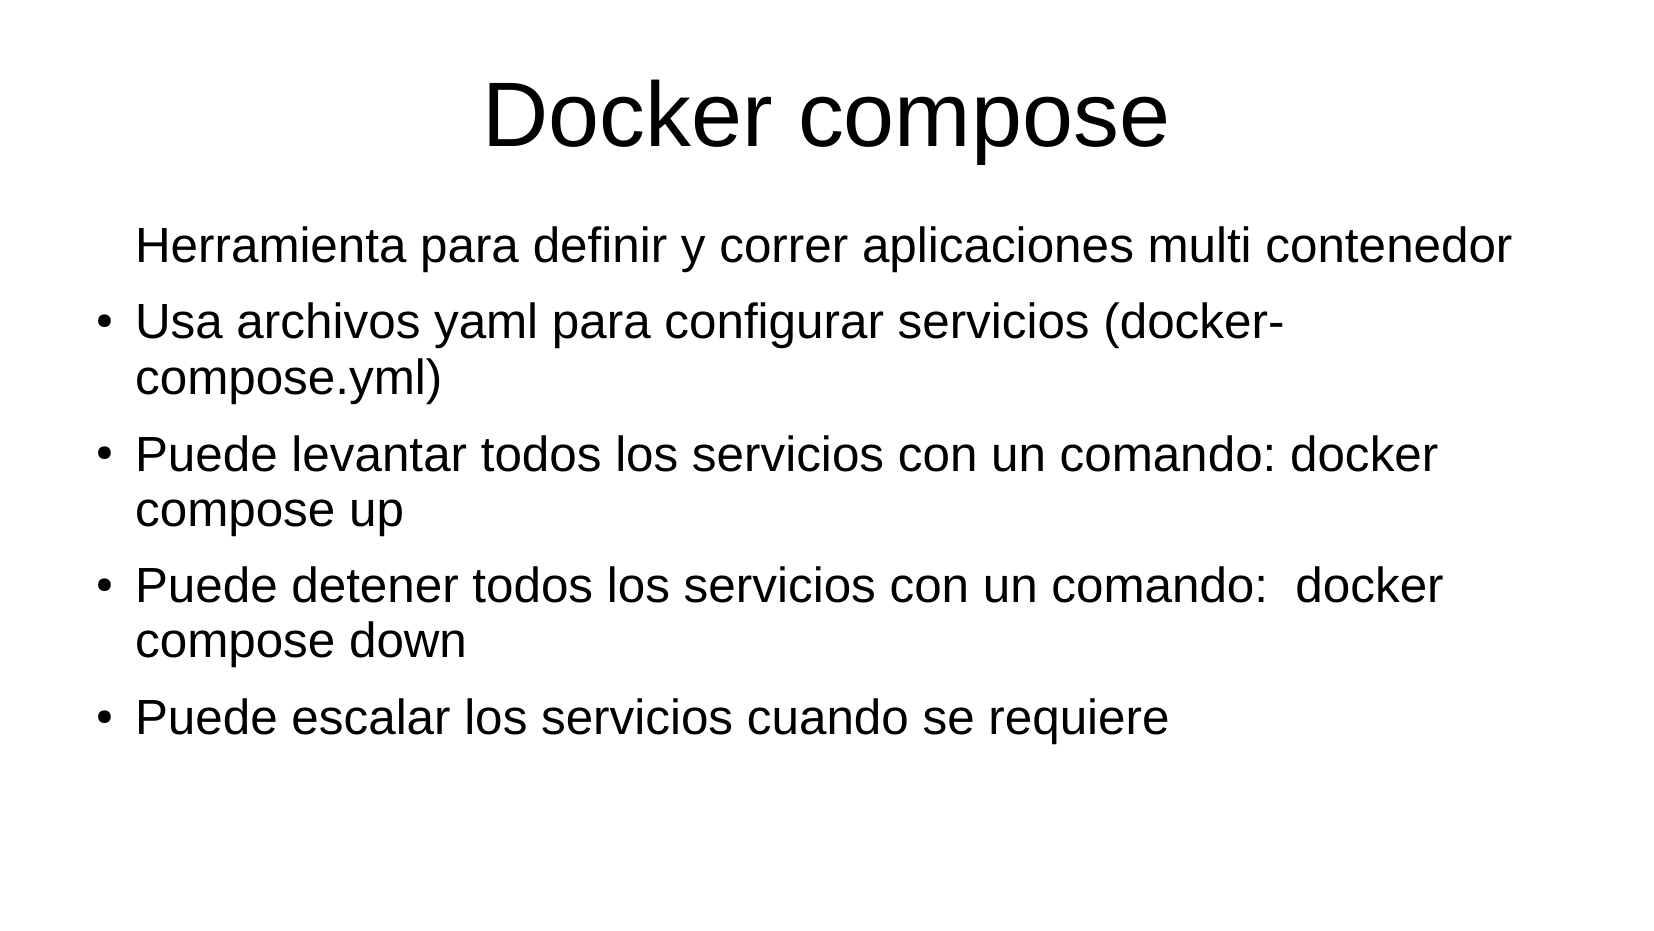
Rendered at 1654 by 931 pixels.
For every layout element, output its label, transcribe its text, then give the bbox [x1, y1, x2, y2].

title Docker compose [82, 37, 1571, 193]
list Herramienta para definir y correr aplicaciones multi contenedor Usa archivos yaml para configurar servicios (docker-compose.yml) Puede levantar todos los servicios con un comando: docker compose up Puede detener todos los servicios con un comando: docker compose down Puede escalar los servicios cuando se requiere [82, 217, 1571, 758]
